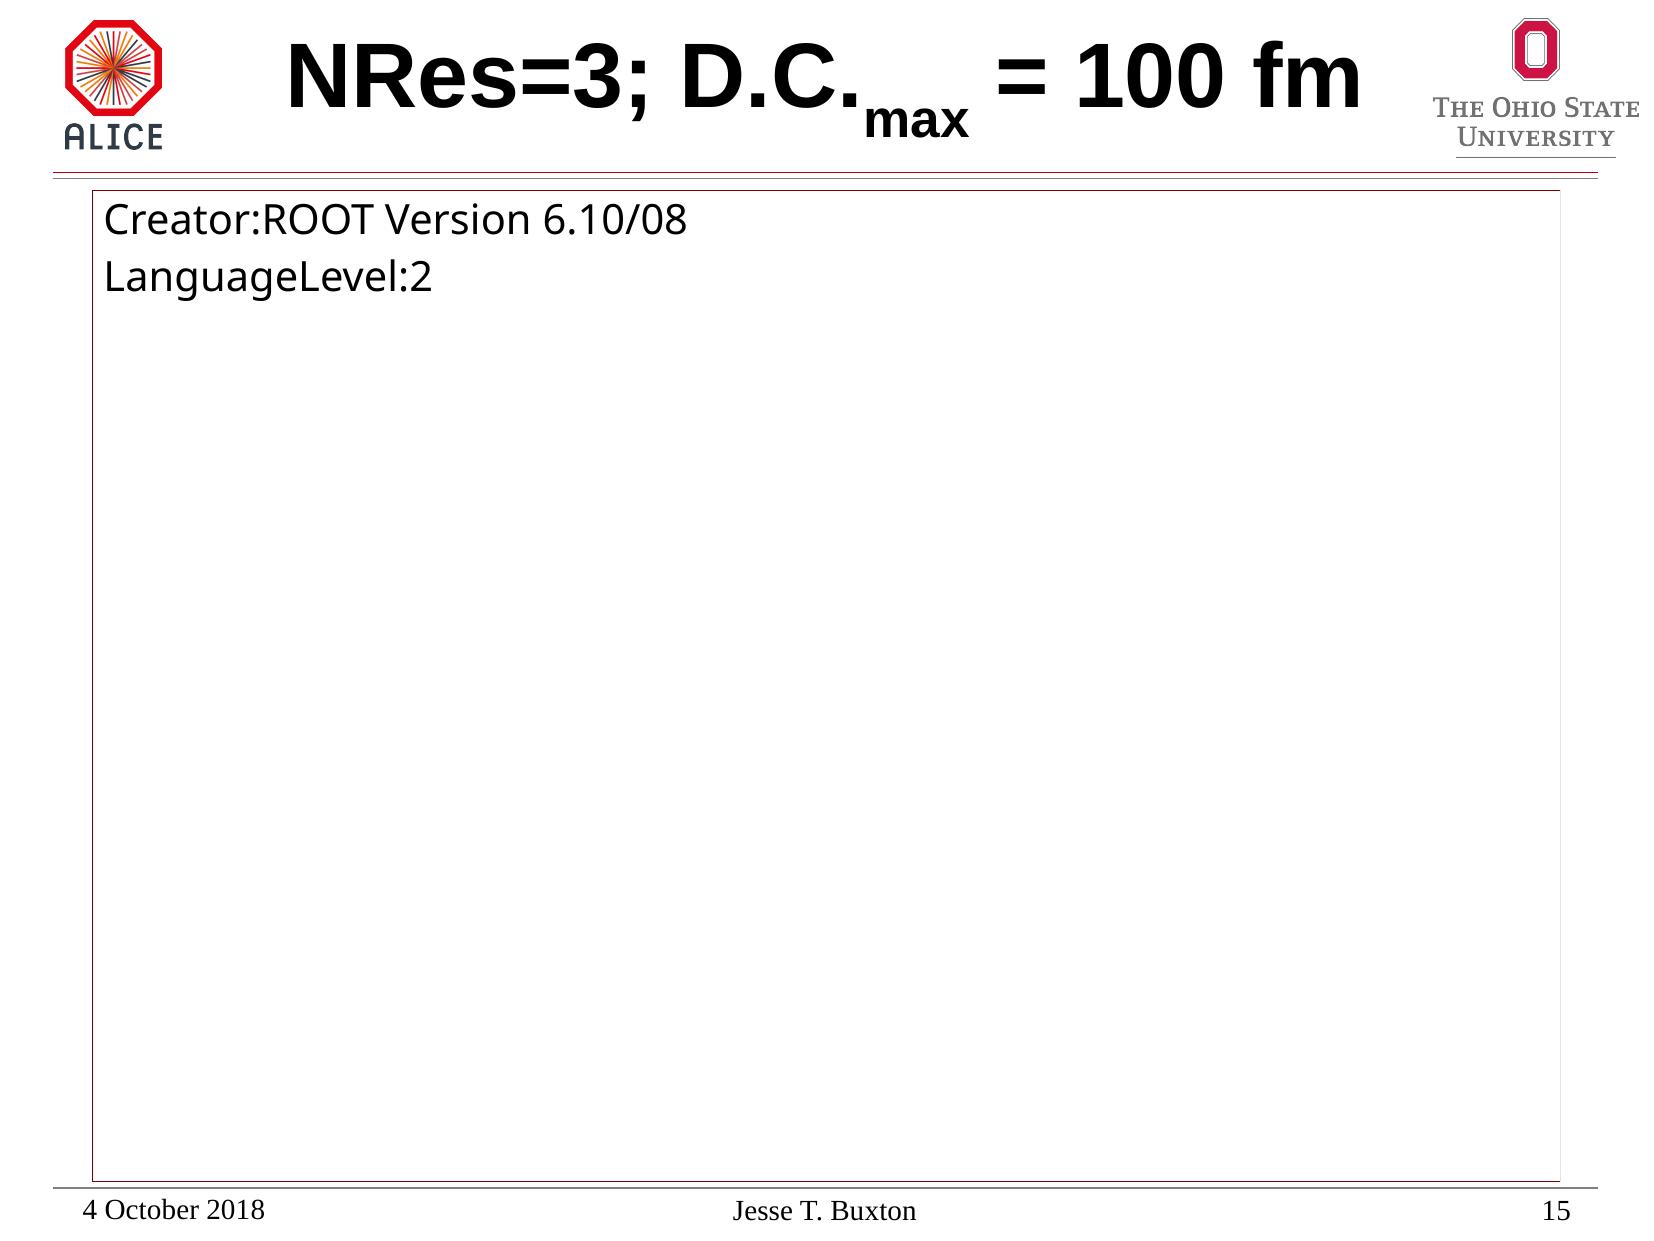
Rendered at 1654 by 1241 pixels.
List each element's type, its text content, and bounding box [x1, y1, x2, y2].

picture [90, 187, 1561, 1182]
title NRes=3; D.C.max = 100 fm [137, 1, 1513, 172]
picture [1513, 5, 1642, 171]
picture [65, 20, 137, 150]
